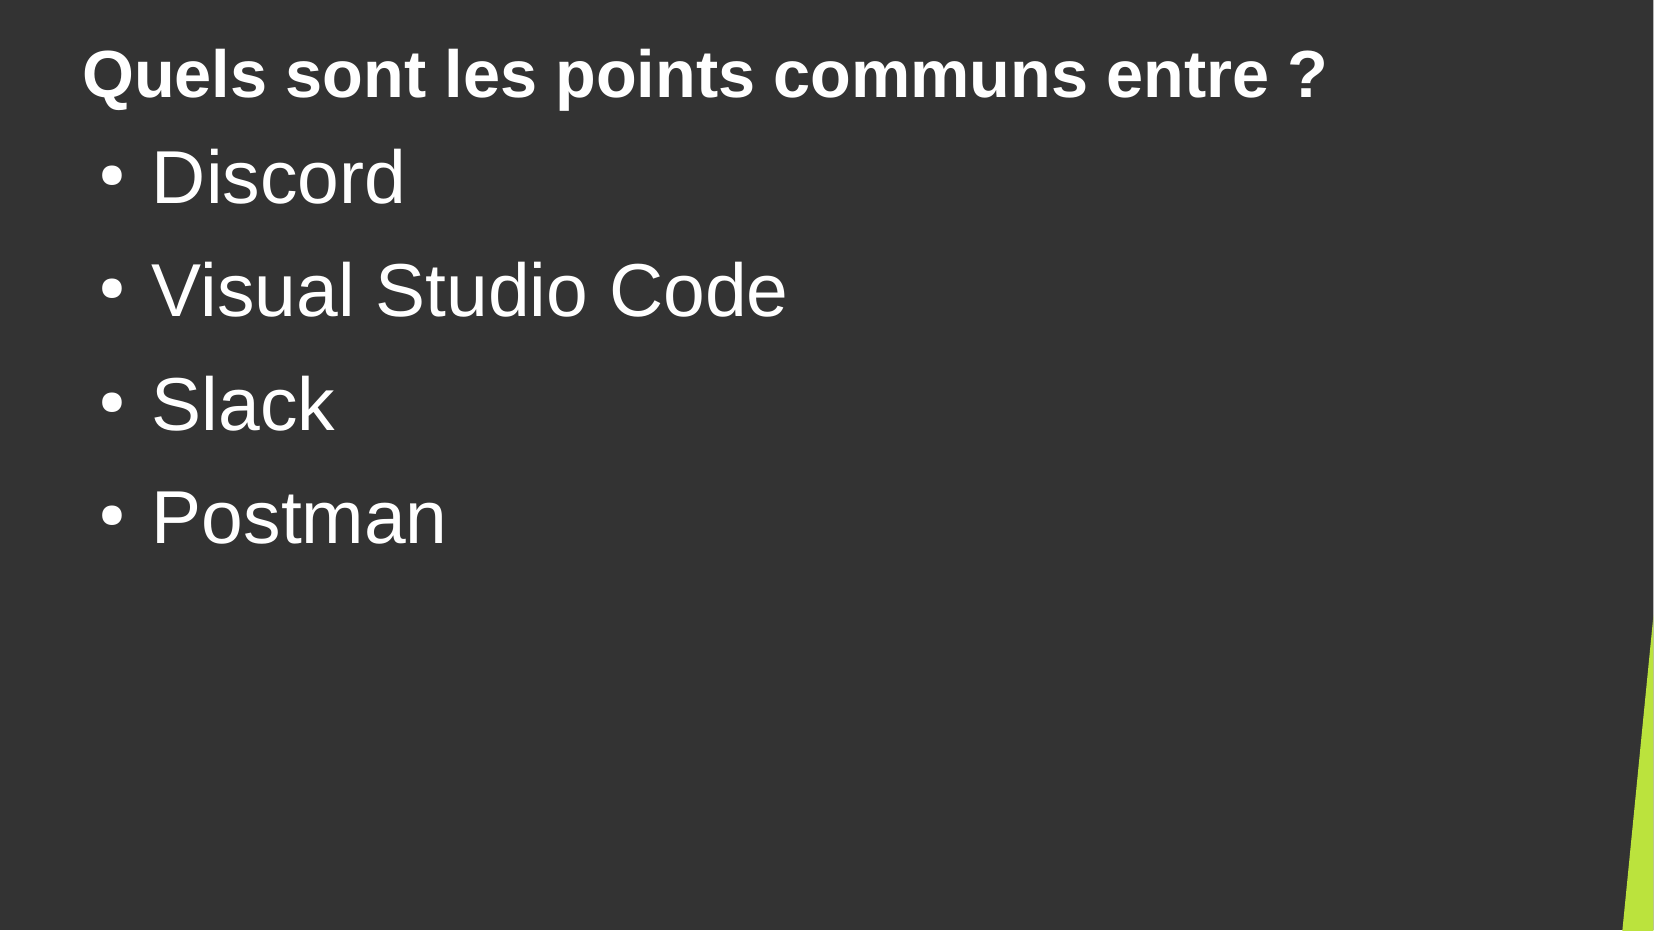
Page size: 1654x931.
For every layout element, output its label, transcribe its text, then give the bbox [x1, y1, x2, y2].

title Quels sont les points communs entre ? [82, 37, 1571, 112]
text_box [1622, 609, 1654, 931]
list Discord Visual Studio Code Slack Postman [80, 135, 1619, 827]
